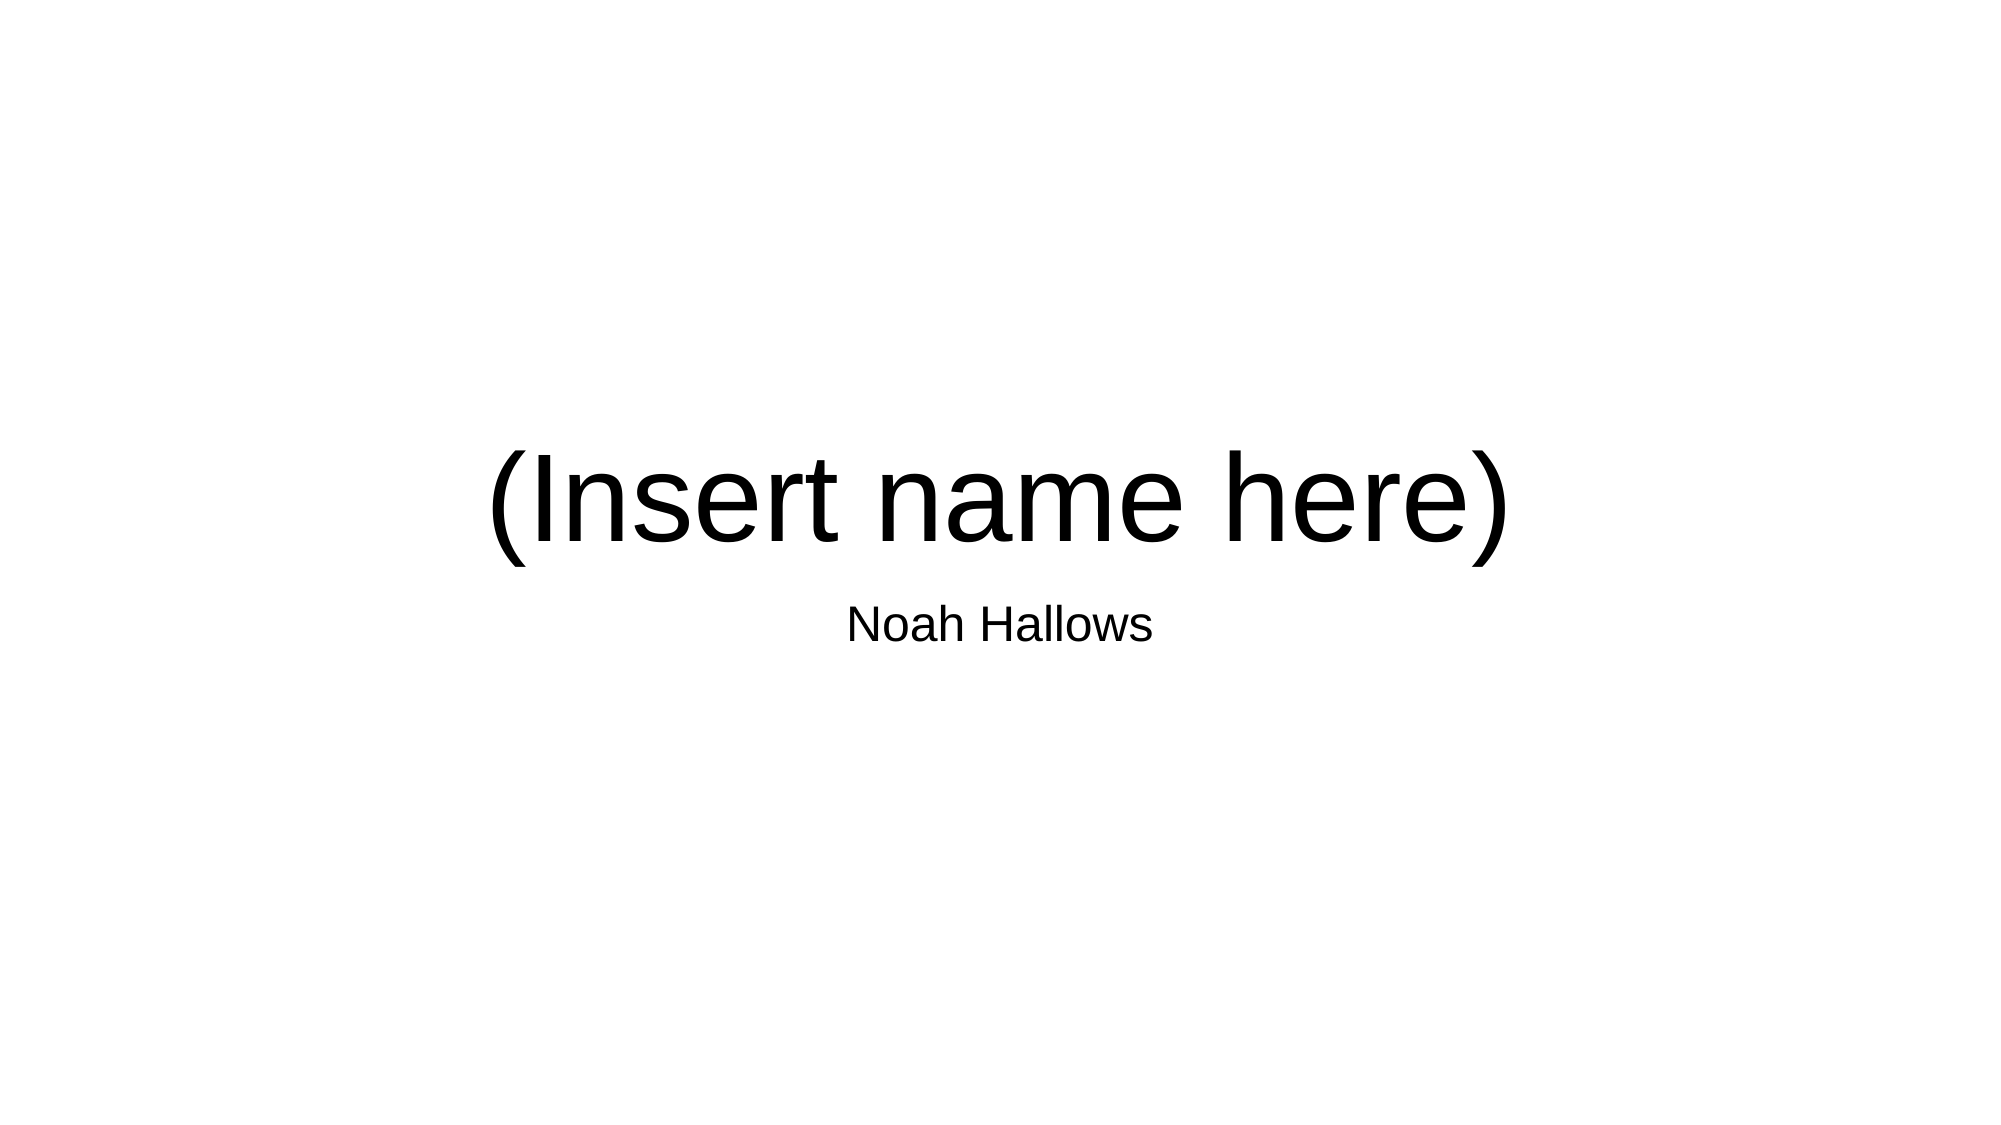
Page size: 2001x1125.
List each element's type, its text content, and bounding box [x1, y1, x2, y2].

title (Insert name here) [249, 184, 1750, 576]
subtitle Noah Hallows [249, 590, 1750, 863]
